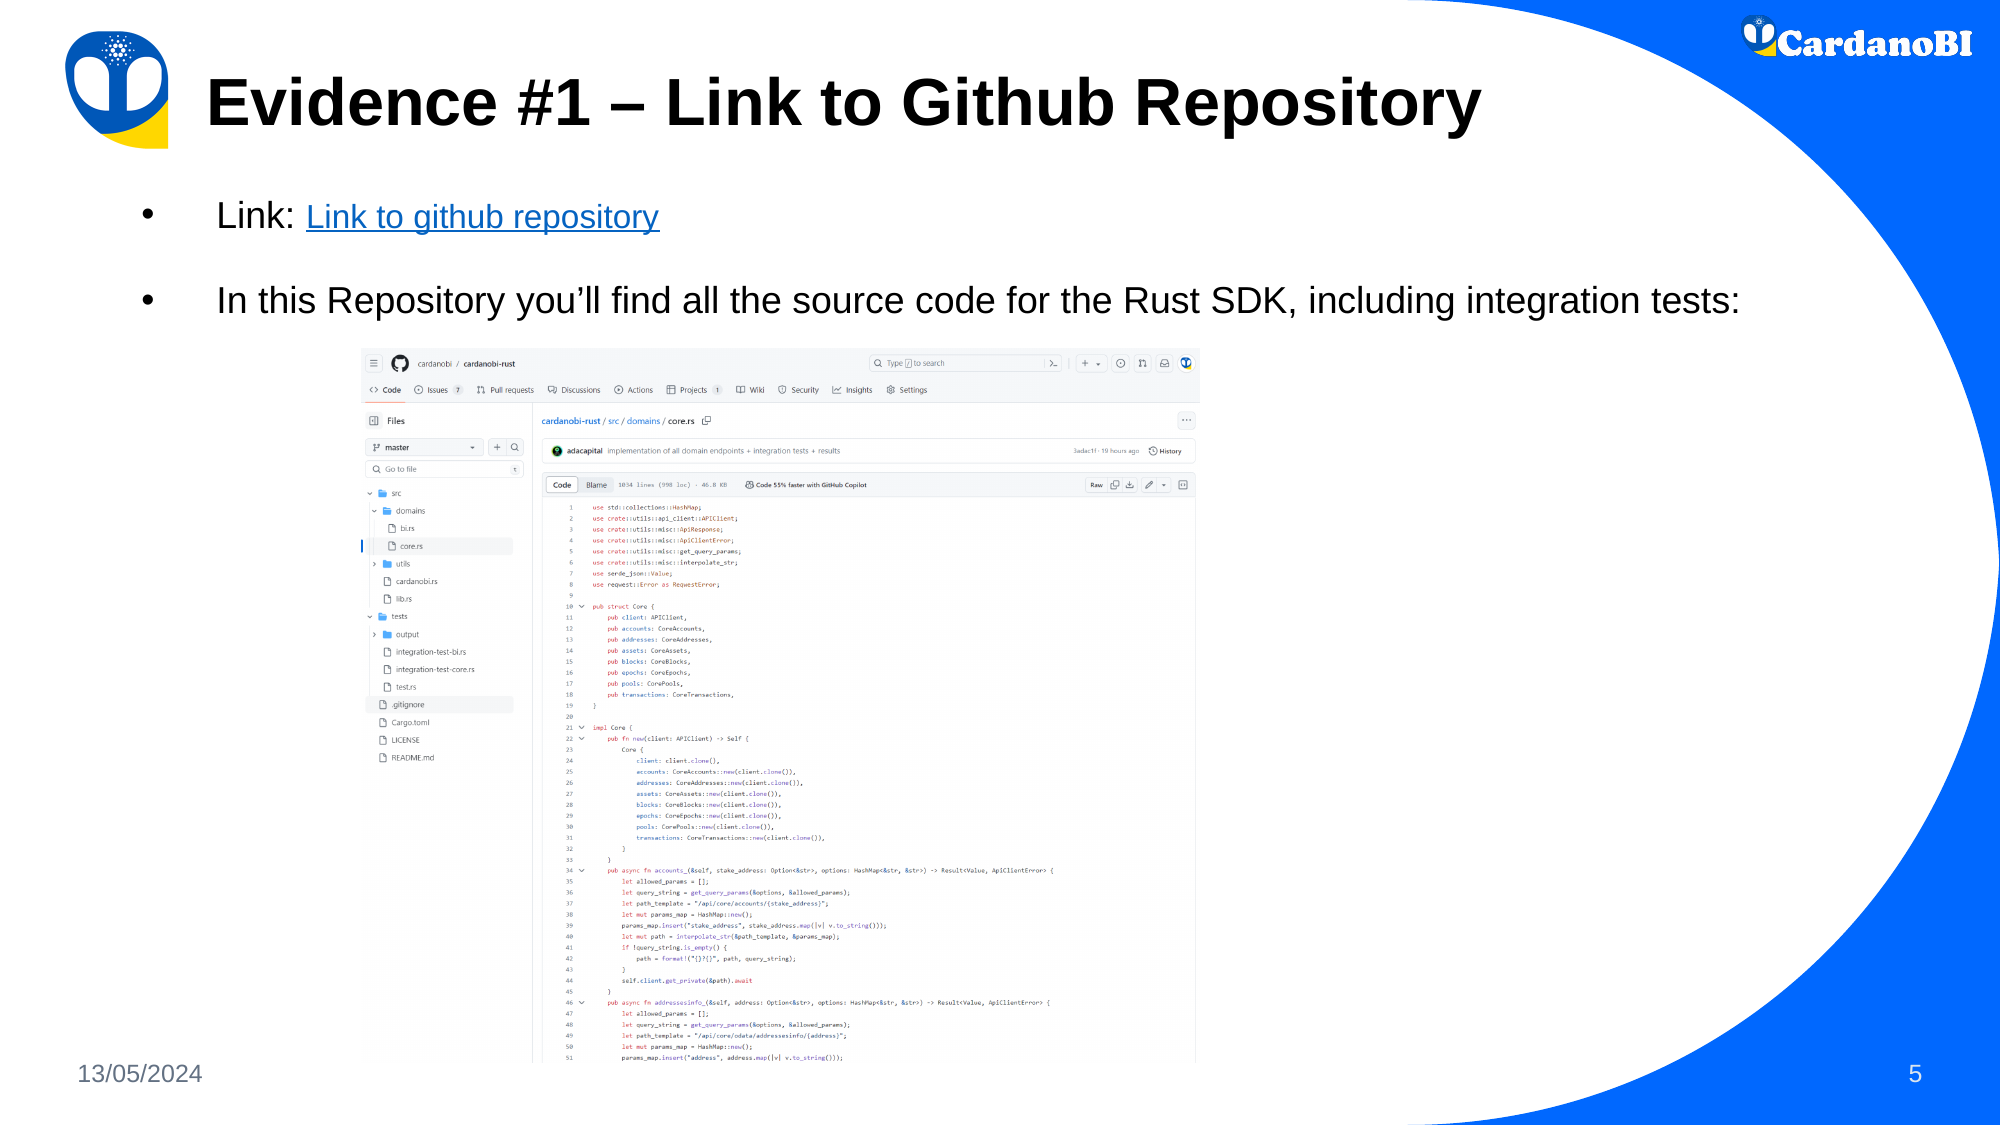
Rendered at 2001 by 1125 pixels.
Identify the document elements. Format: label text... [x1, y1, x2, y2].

picture [27, 0, 206, 190]
picture [1741, 15, 1973, 65]
list Link: Link to github repository In this Repository you’ll find all the source code for the Rust SDK, including integration tests: [126, 188, 1779, 1020]
picture [361, 348, 1200, 1063]
slide_number 13/05/2024 [62, 1042, 513, 1103]
slide_number 1 [1665, 1042, 1938, 1103]
title Evidence #1 – Link to Github Repository [191, 31, 1796, 148]
